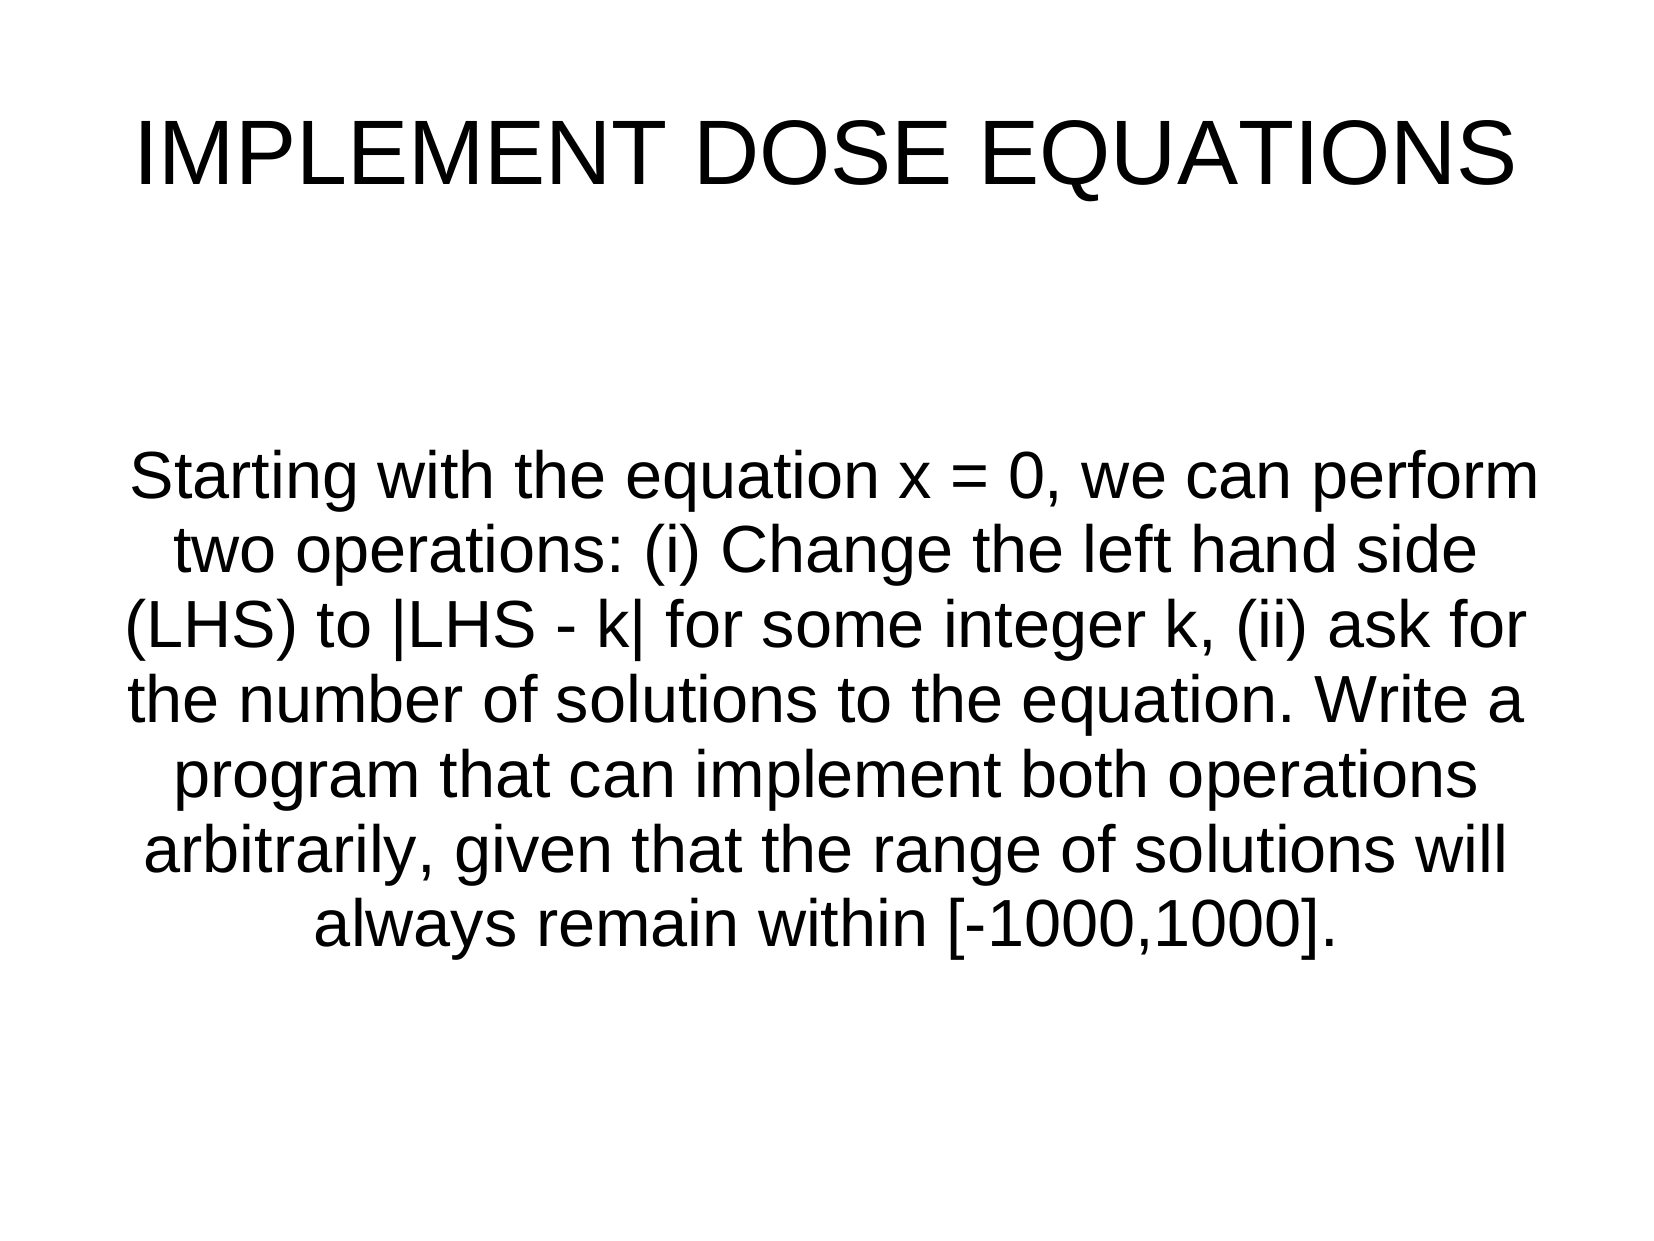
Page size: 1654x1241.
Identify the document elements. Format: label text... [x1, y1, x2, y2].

subtitle Starting with the equation x = 0, we can perform two operations: (i) Change the left hand side (LHS) to |LHS - k| for some integer k, (ii) ask for the number of solutions to the equation. Write a program that can implement both operations arbitrarily, given that the range of solutions will always remain within [-1000,1000]. [82, 297, 1571, 1102]
title IMPLEMENT DOSE EQUATIONS [82, 56, 1571, 250]
